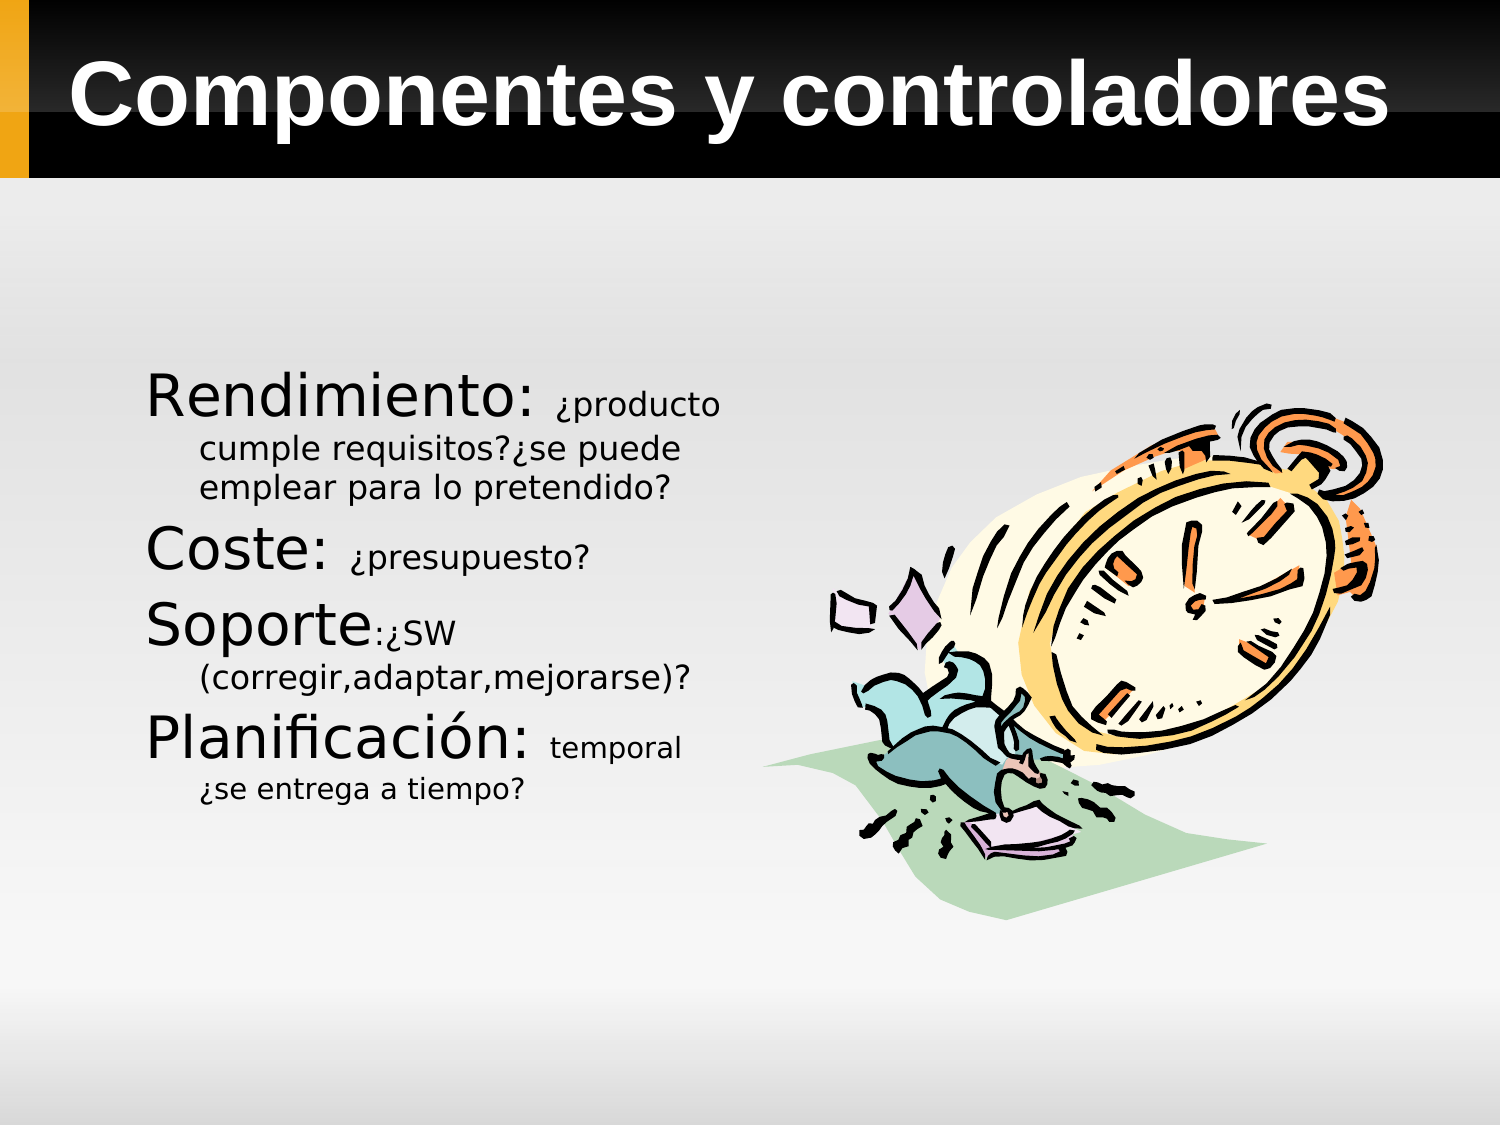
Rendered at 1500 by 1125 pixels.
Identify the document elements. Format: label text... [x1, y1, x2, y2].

picture [0, 0, 1500, 1125]
text_box Rendimiento: ¿producto cumple requisitos?¿se puede emplear para lo pretendido? Coste: ¿presupuesto? Soporte:¿SW (corregir,adaptar,mejorarse)? Planificación: temporal ¿se entrega a tiempo? [113, 354, 739, 1030]
title Componentes y controladores [53, 0, 1477, 192]
